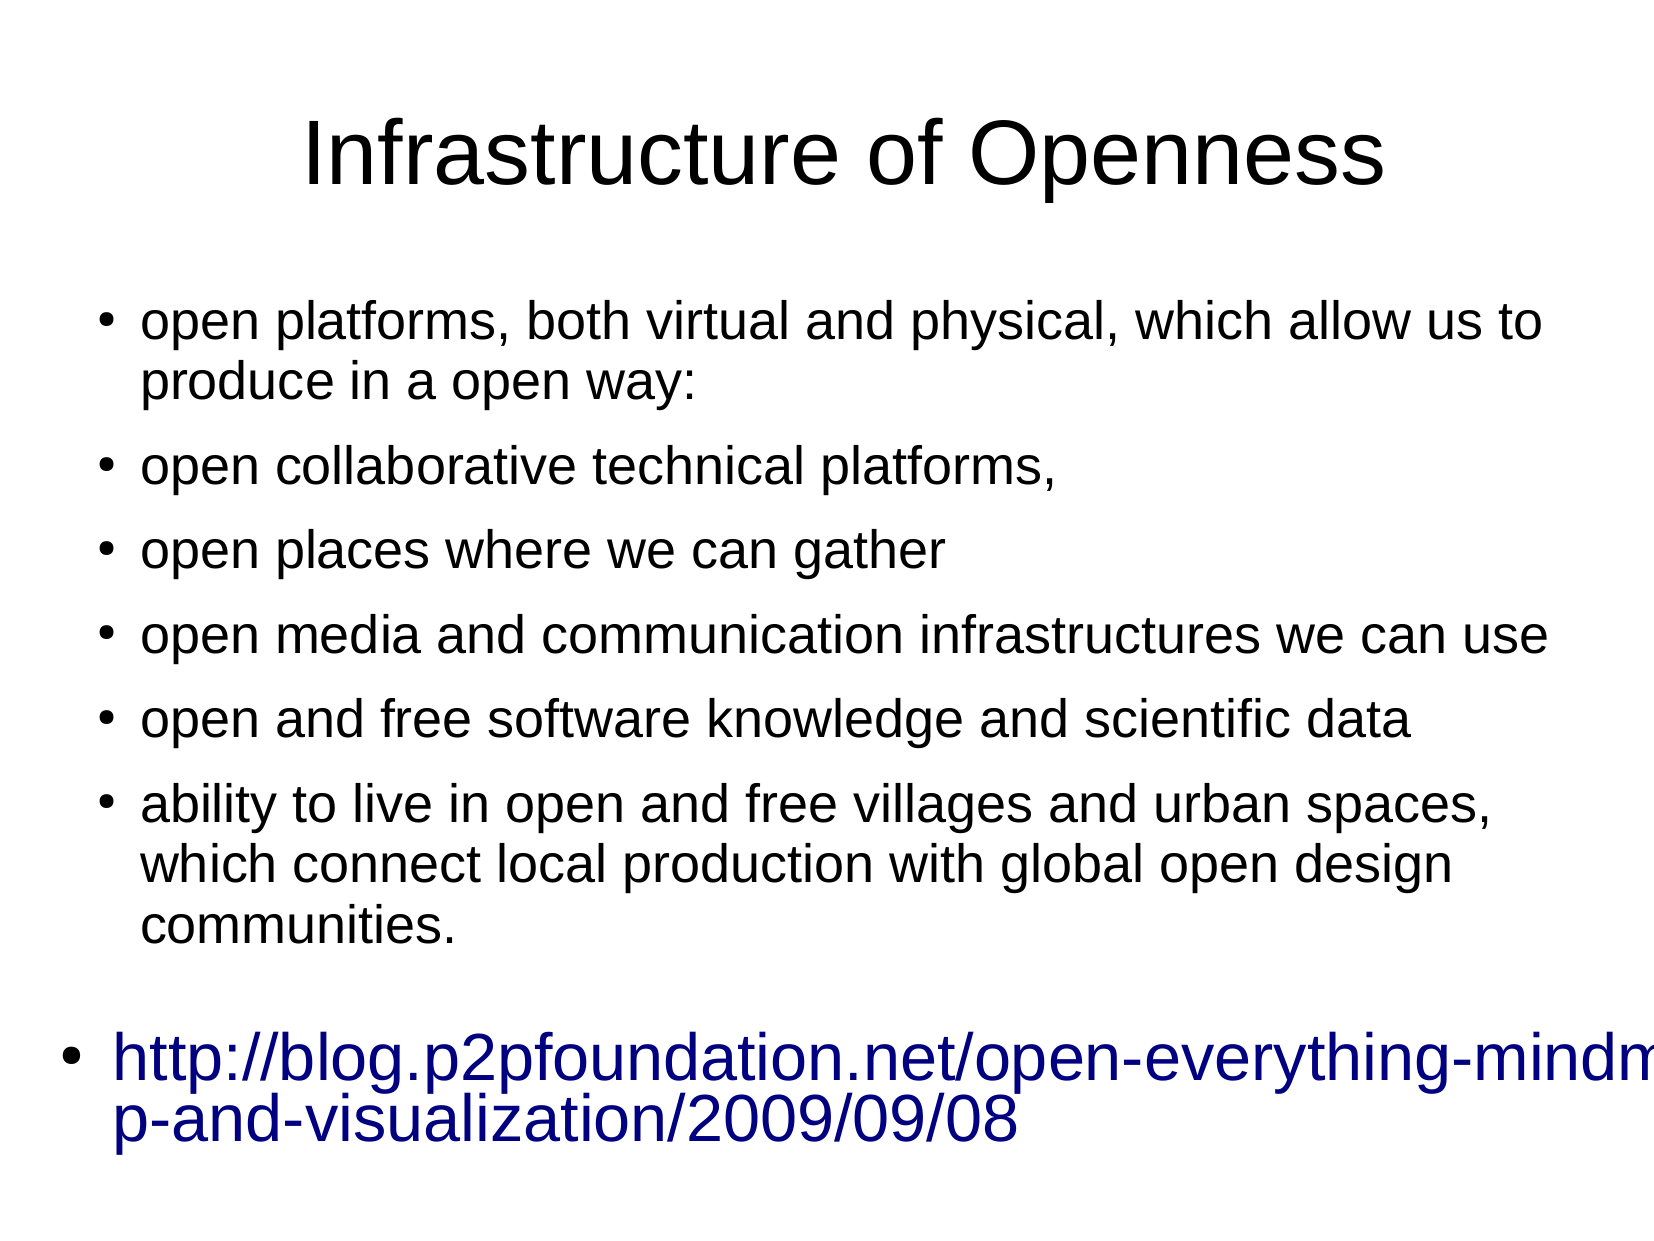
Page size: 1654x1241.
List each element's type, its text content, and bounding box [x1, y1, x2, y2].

title Infrastructure of Openness [82, 49, 1571, 257]
text_box http://blog.p2pfoundation.net/open-everything-mindmap-and-visualization/2009/09/08 [41, 1020, 1654, 1111]
list open platforms, both virtual and physical, which allow us to produce in a open way: open collaborative technical platforms, open places where we can gather open media and communication infrastructures we can use open and free software knowledge and scientific data ability to live in open and free villages and urban spaces, which connect local production with global open design communities. [82, 290, 1571, 1010]
